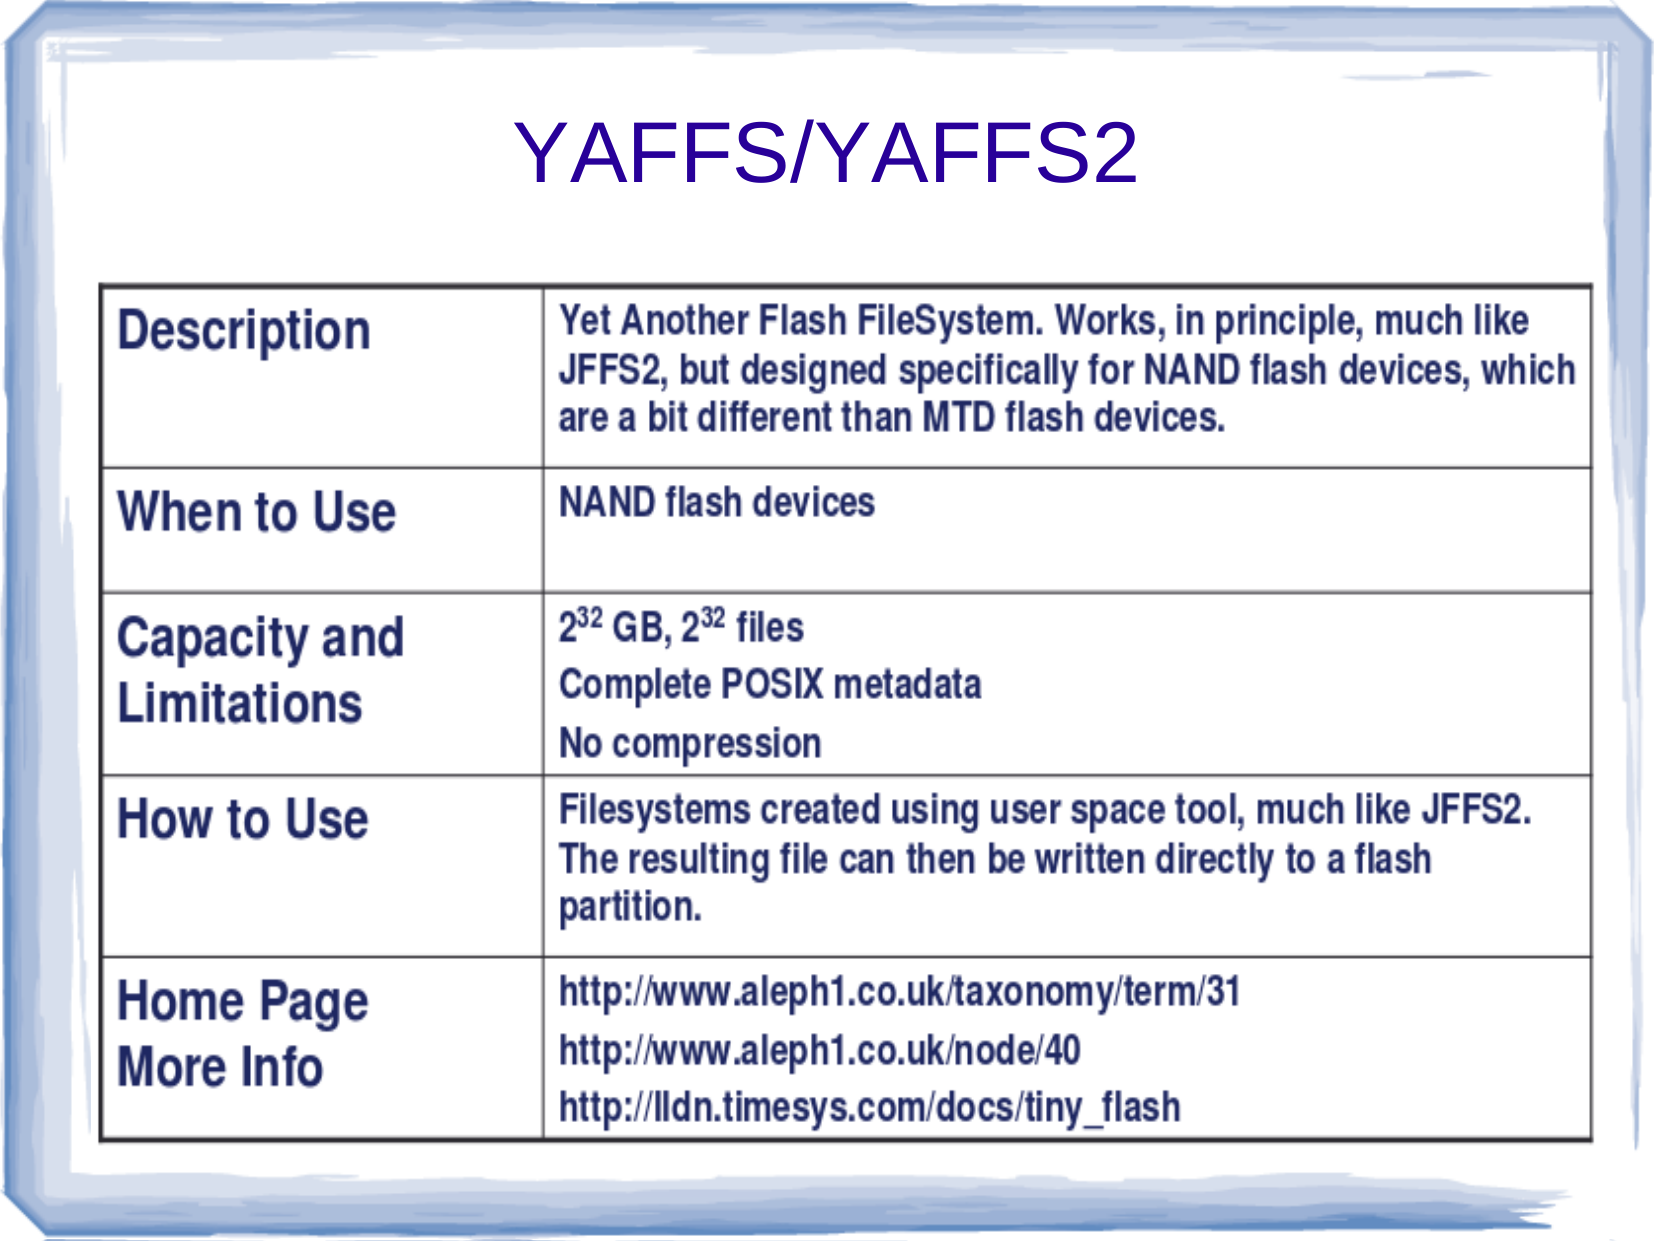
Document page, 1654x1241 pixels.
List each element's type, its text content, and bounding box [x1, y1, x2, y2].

picture [0, 0, 1654, 1241]
title YAFFS/YAFFS2 [82, 49, 1571, 257]
